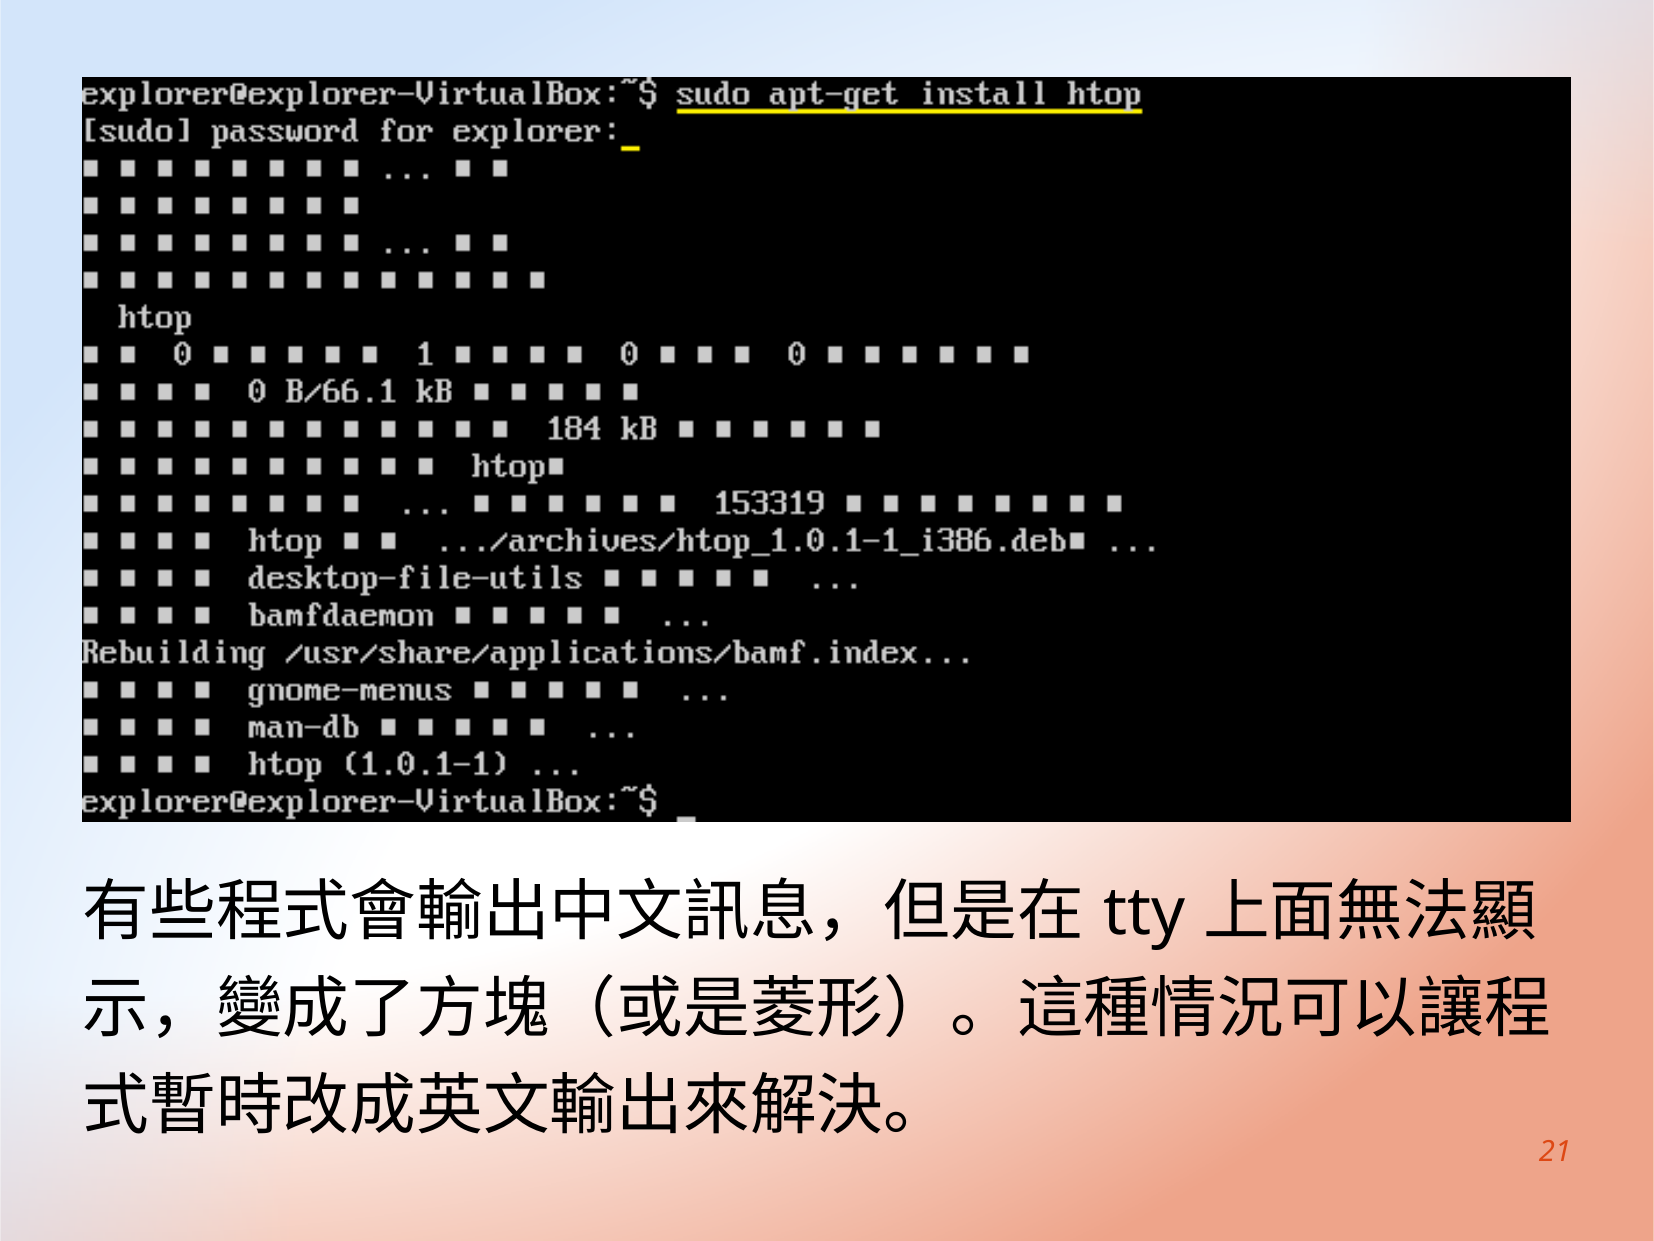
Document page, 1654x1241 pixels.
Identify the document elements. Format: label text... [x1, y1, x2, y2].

picture [0, 0, 1654, 1241]
list 有些程式會輸出中文訊息，但是在tty上面無法顯示，變成了方塊（或是菱形）。這種情況可以讓程式暫時改成英文輸出來解決。 [82, 857, 1571, 1201]
